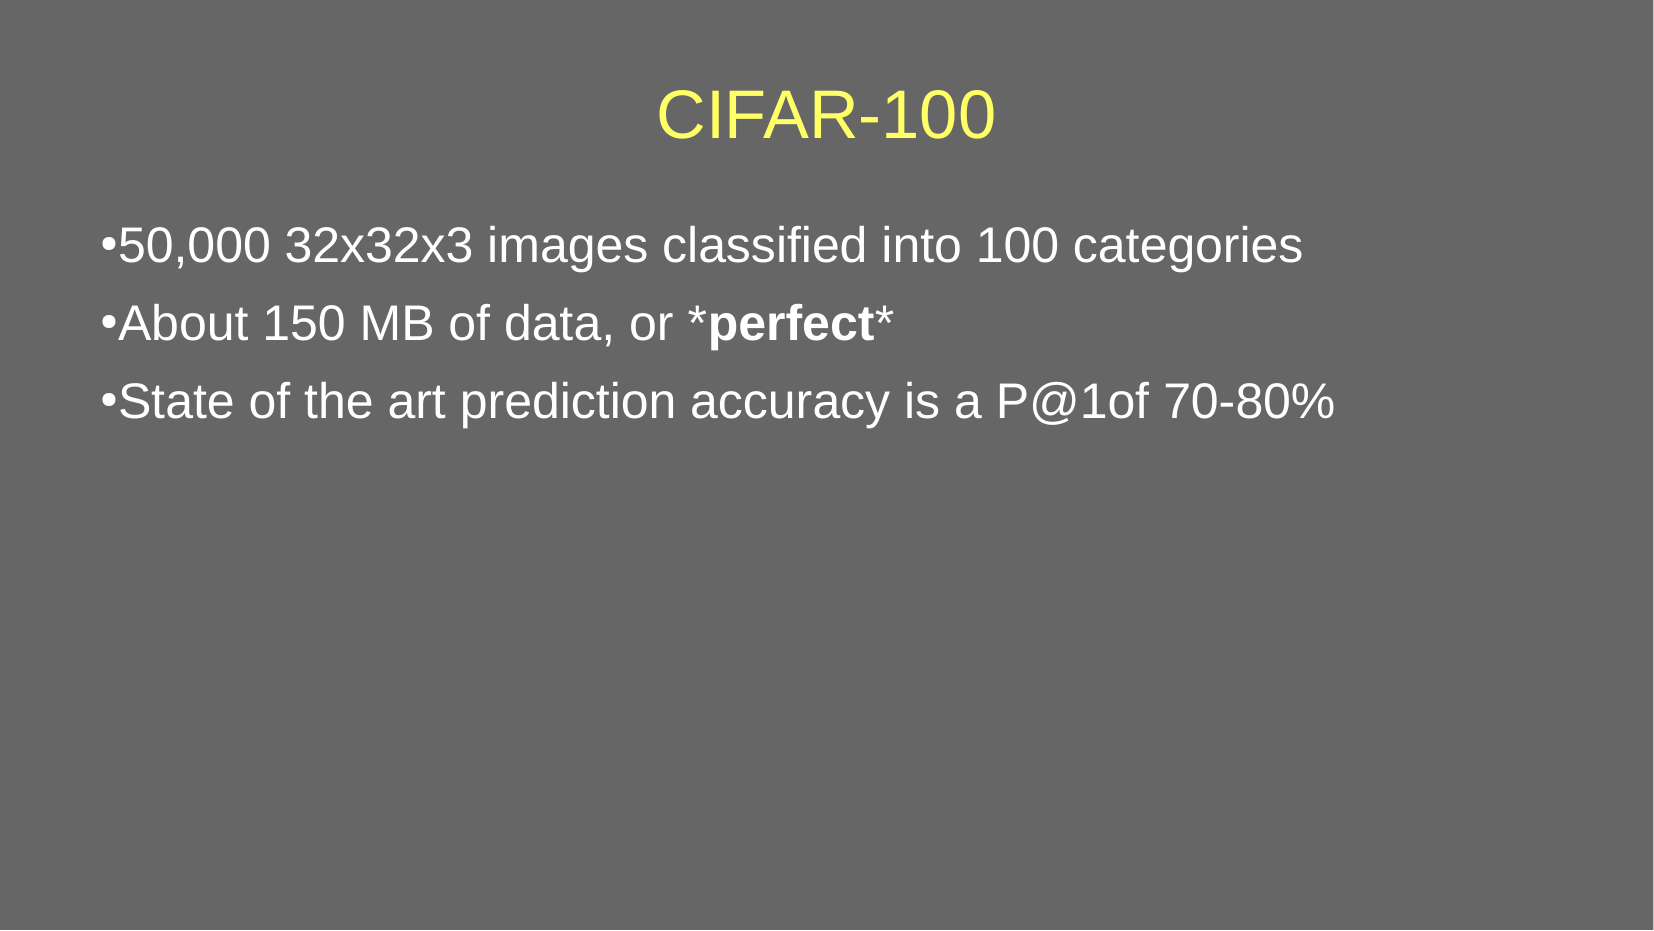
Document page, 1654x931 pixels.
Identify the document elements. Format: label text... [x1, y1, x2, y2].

list 50,000 32x32x3 images classified into 100 categories About 150 MB of data, or *perfect* State of the art prediction accuracy is a P@1of 70-80% [82, 217, 1571, 757]
title CIFAR-100 [82, 36, 1571, 193]
